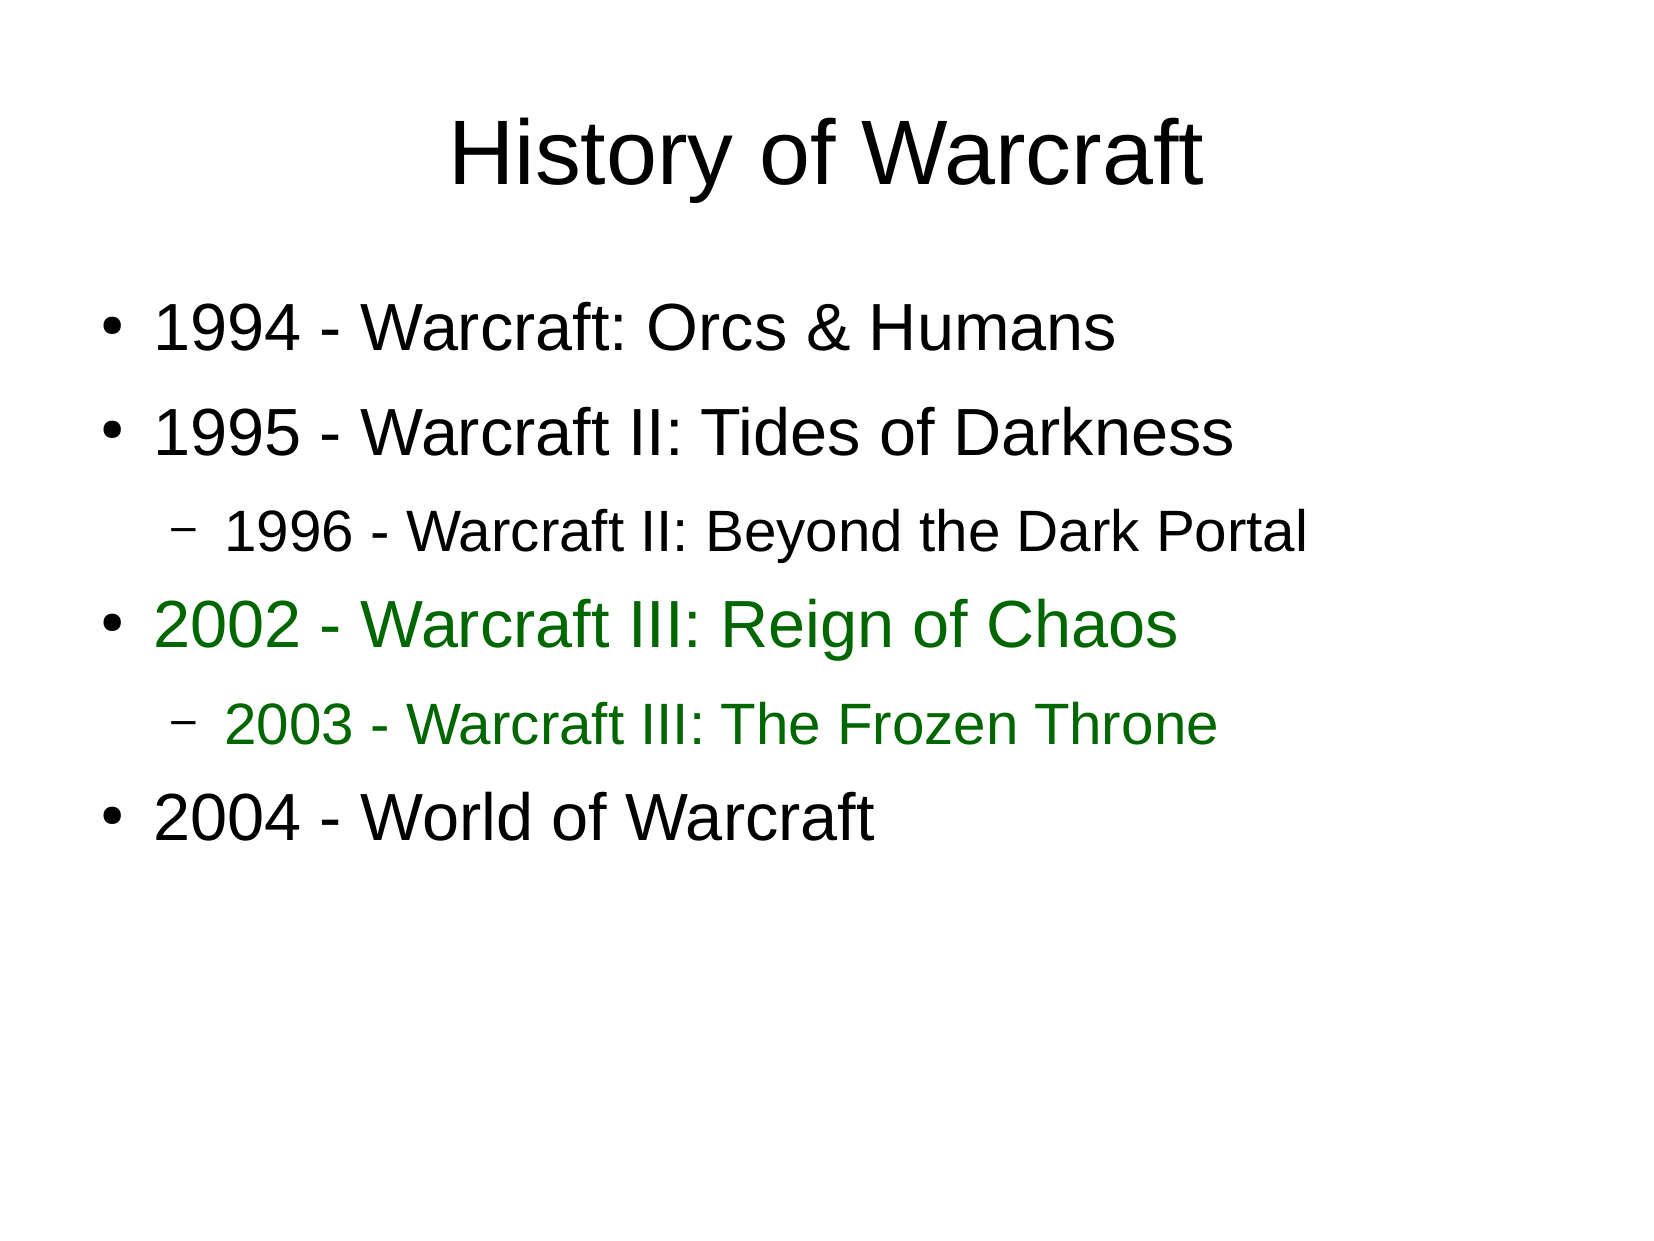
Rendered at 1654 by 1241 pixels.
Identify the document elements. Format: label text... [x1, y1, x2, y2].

list 1994 - Warcraft: Orcs & Humans 1995 - Warcraft II: Tides of Darkness 1996 - Warcraft II: Beyond the Dark Portal 2002 - Warcraft III: Reign of Chaos 2003 - Warcraft III: The Frozen Throne 2004 - World of Warcraft [82, 290, 1571, 1010]
title History of Warcraft [82, 49, 1571, 257]
